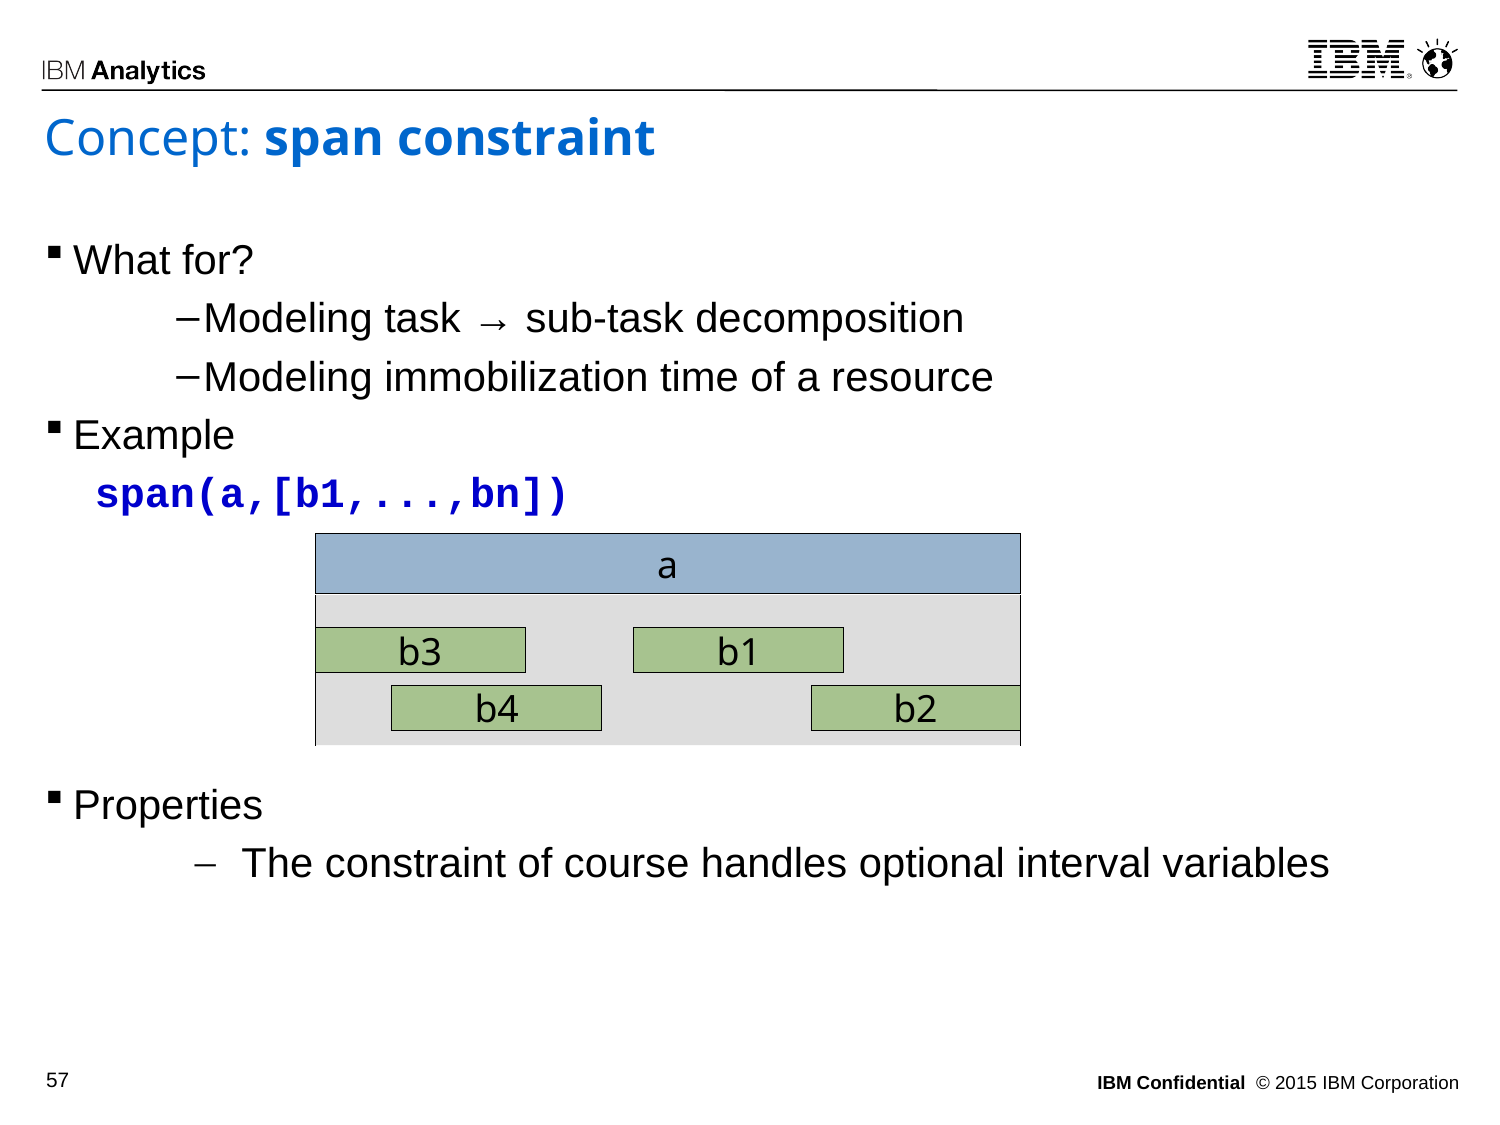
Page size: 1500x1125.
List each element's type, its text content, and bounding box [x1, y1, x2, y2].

text_box b2 [811, 685, 1020, 731]
picture [24, 42, 224, 99]
text_box b3 [316, 627, 526, 673]
text_box a [315, 533, 1021, 594]
text_box b4 [391, 685, 602, 731]
list What for? Modeling task → sub-task decomposition Modeling immobilization time of a resource Example span(a,[b1,...,bn]) Properties The constraint of course handles optional interval variables [29, 224, 1426, 1081]
text_box b1 [633, 627, 844, 673]
picture [1294, 24, 1469, 91]
title Concept: span constraint [29, 97, 1500, 203]
